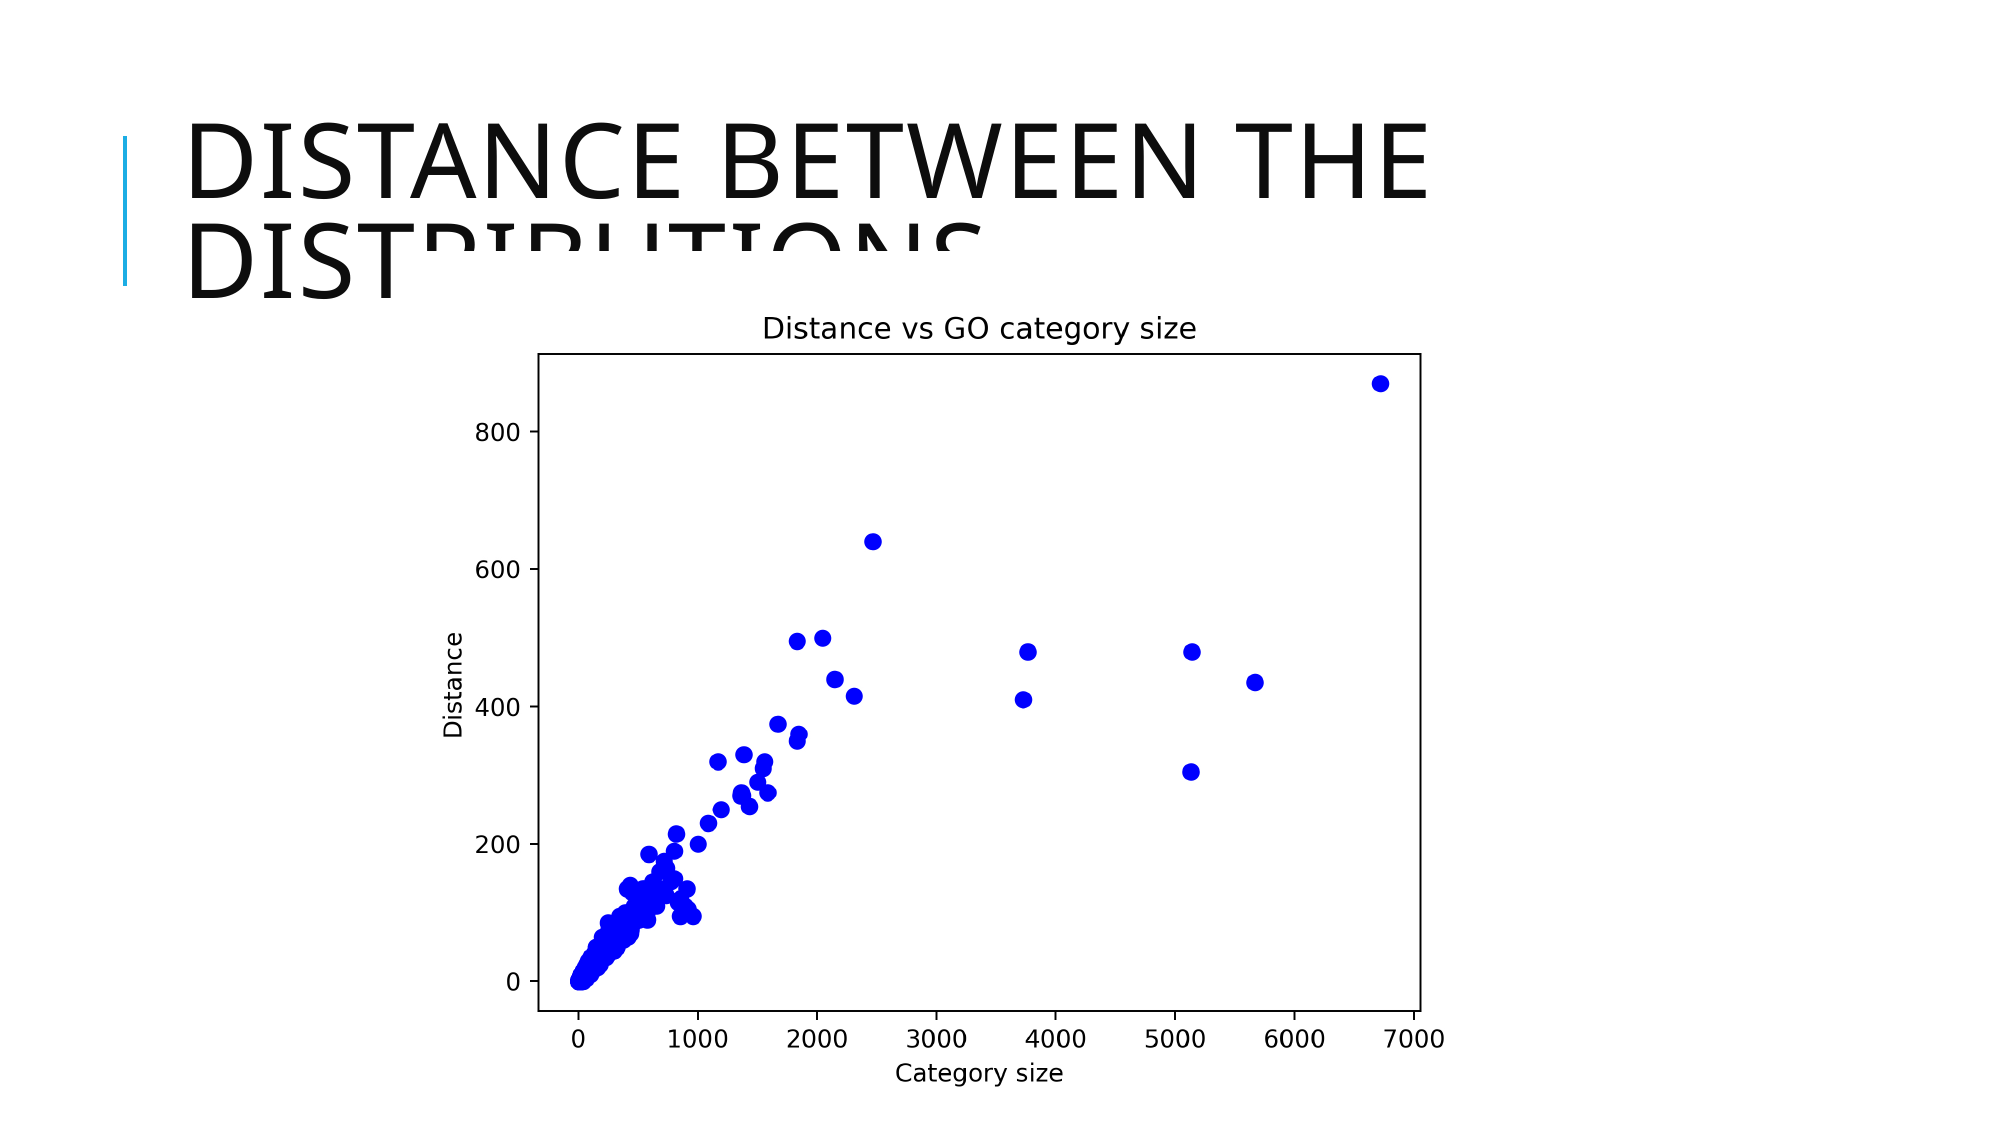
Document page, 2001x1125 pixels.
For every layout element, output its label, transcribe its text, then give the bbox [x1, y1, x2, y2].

picture [396, 251, 1534, 1105]
title distance between the distributions [168, 96, 1763, 343]
